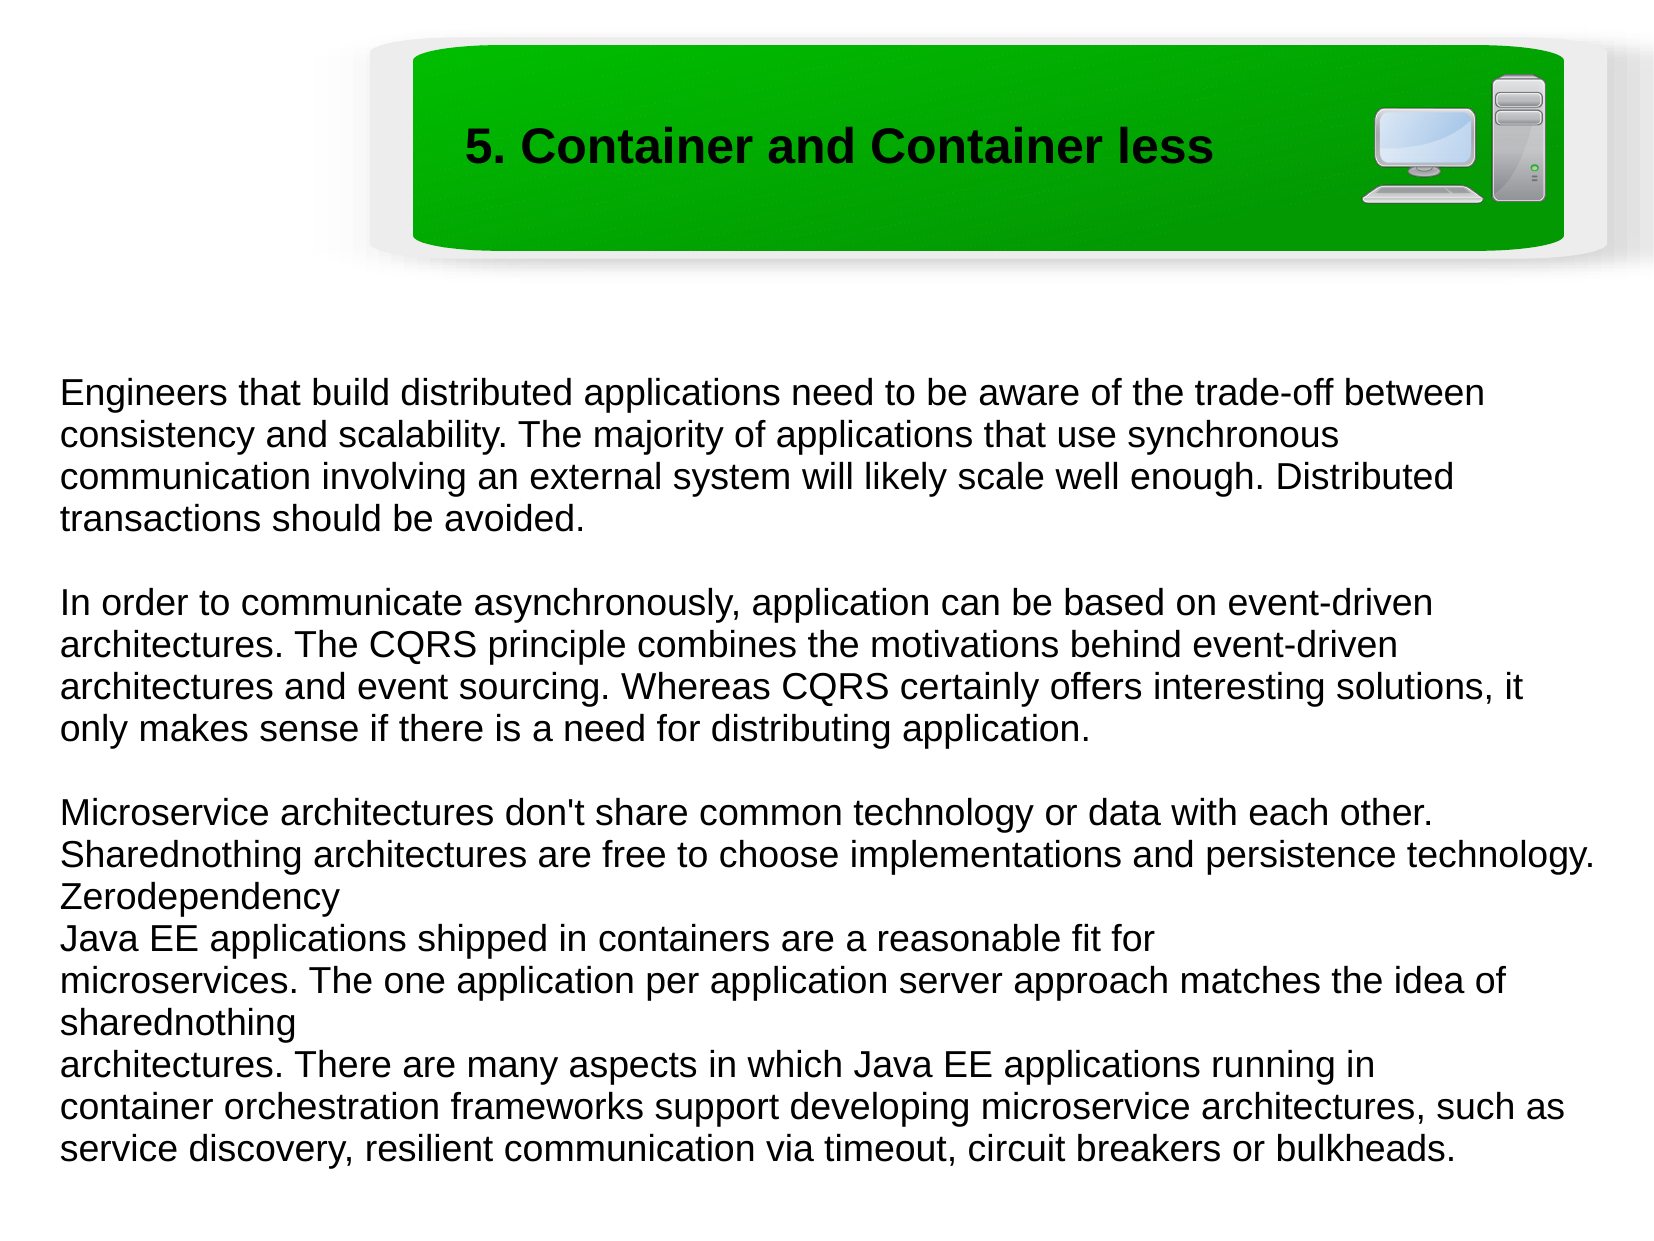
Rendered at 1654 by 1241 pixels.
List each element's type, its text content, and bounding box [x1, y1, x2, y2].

text_box Engineers that build distributed applications need to be aware of the trade-off between consistency and scalability. The majority of applications that use synchronous communication involving an external system will likely scale well enough. Distributed transactions should be avoided. In order to communicate asynchronously, application can be based on event-driven architectures. The CQRS principle combines the motivations behind event-driven architectures and event sourcing. Whereas CQRS certainly offers interesting solutions, it only makes sense if there is a need for distributing application. Microservice architectures don't share common technology or data with each other. Sharednothing architectures are free to choose implementations and persistence technology. Zerodependency Java EE applications shipped in containers are a reasonable fit for microservices. The one application per application server approach matches the idea of sharednothing architectures. There are many aspects in which Java EE applications running in container orchestration frameworks support developing microservice architectures, such as service discovery, resilient communication via timeout, circuit breakers or bulkheads. [45, 279, 1648, 1241]
text_box 5. Container and Container less [450, 111, 1381, 241]
picture [255, 18, 1654, 286]
